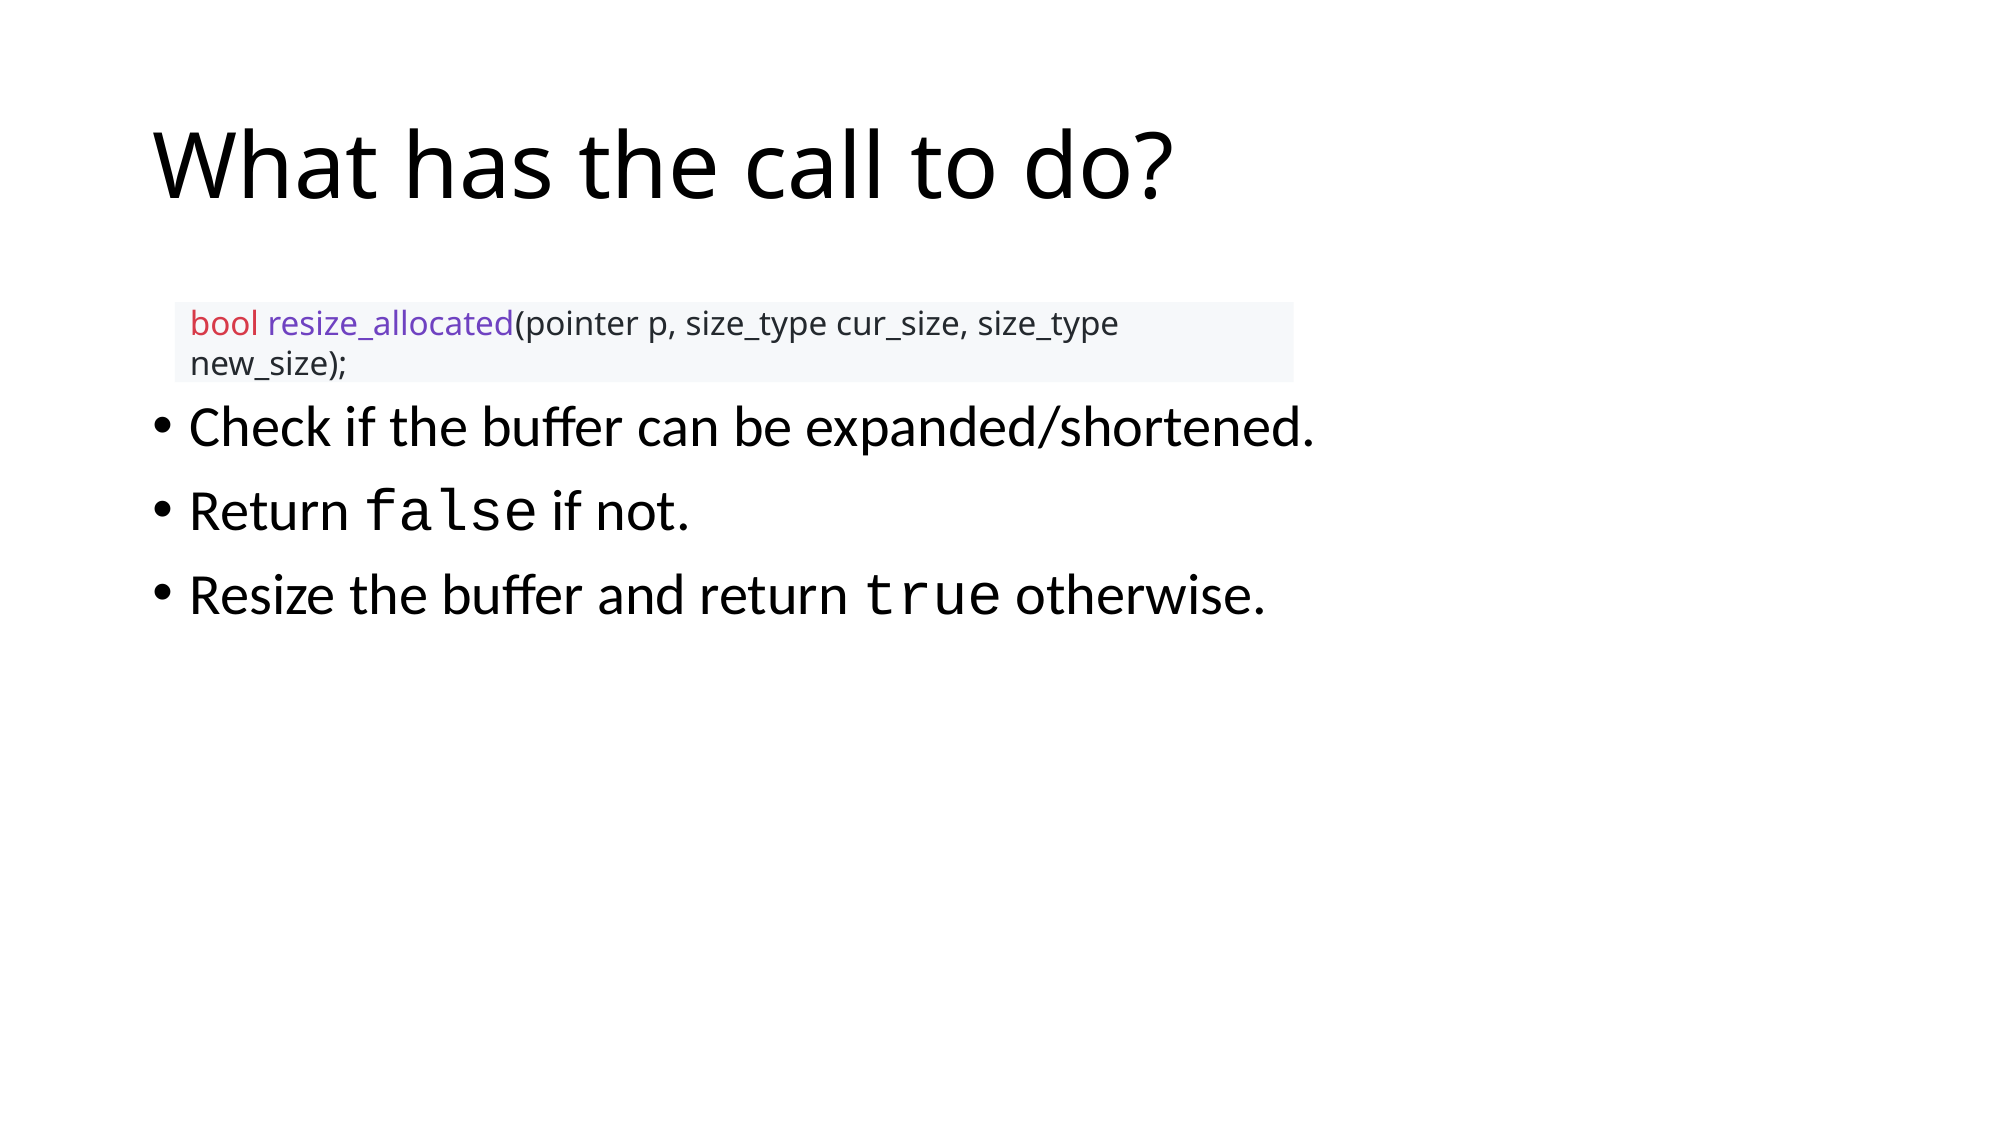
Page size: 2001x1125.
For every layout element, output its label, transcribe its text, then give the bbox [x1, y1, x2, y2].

title What has the call to do? [137, 59, 1863, 278]
text_box bool resize_allocated(pointer p, size_type cur_size, size_type new_size); [174, 302, 1294, 383]
list Check if the buffer can be expanded/shortened. Return false if not. Resize the buffer and return true otherwise. [137, 297, 1863, 1012]
